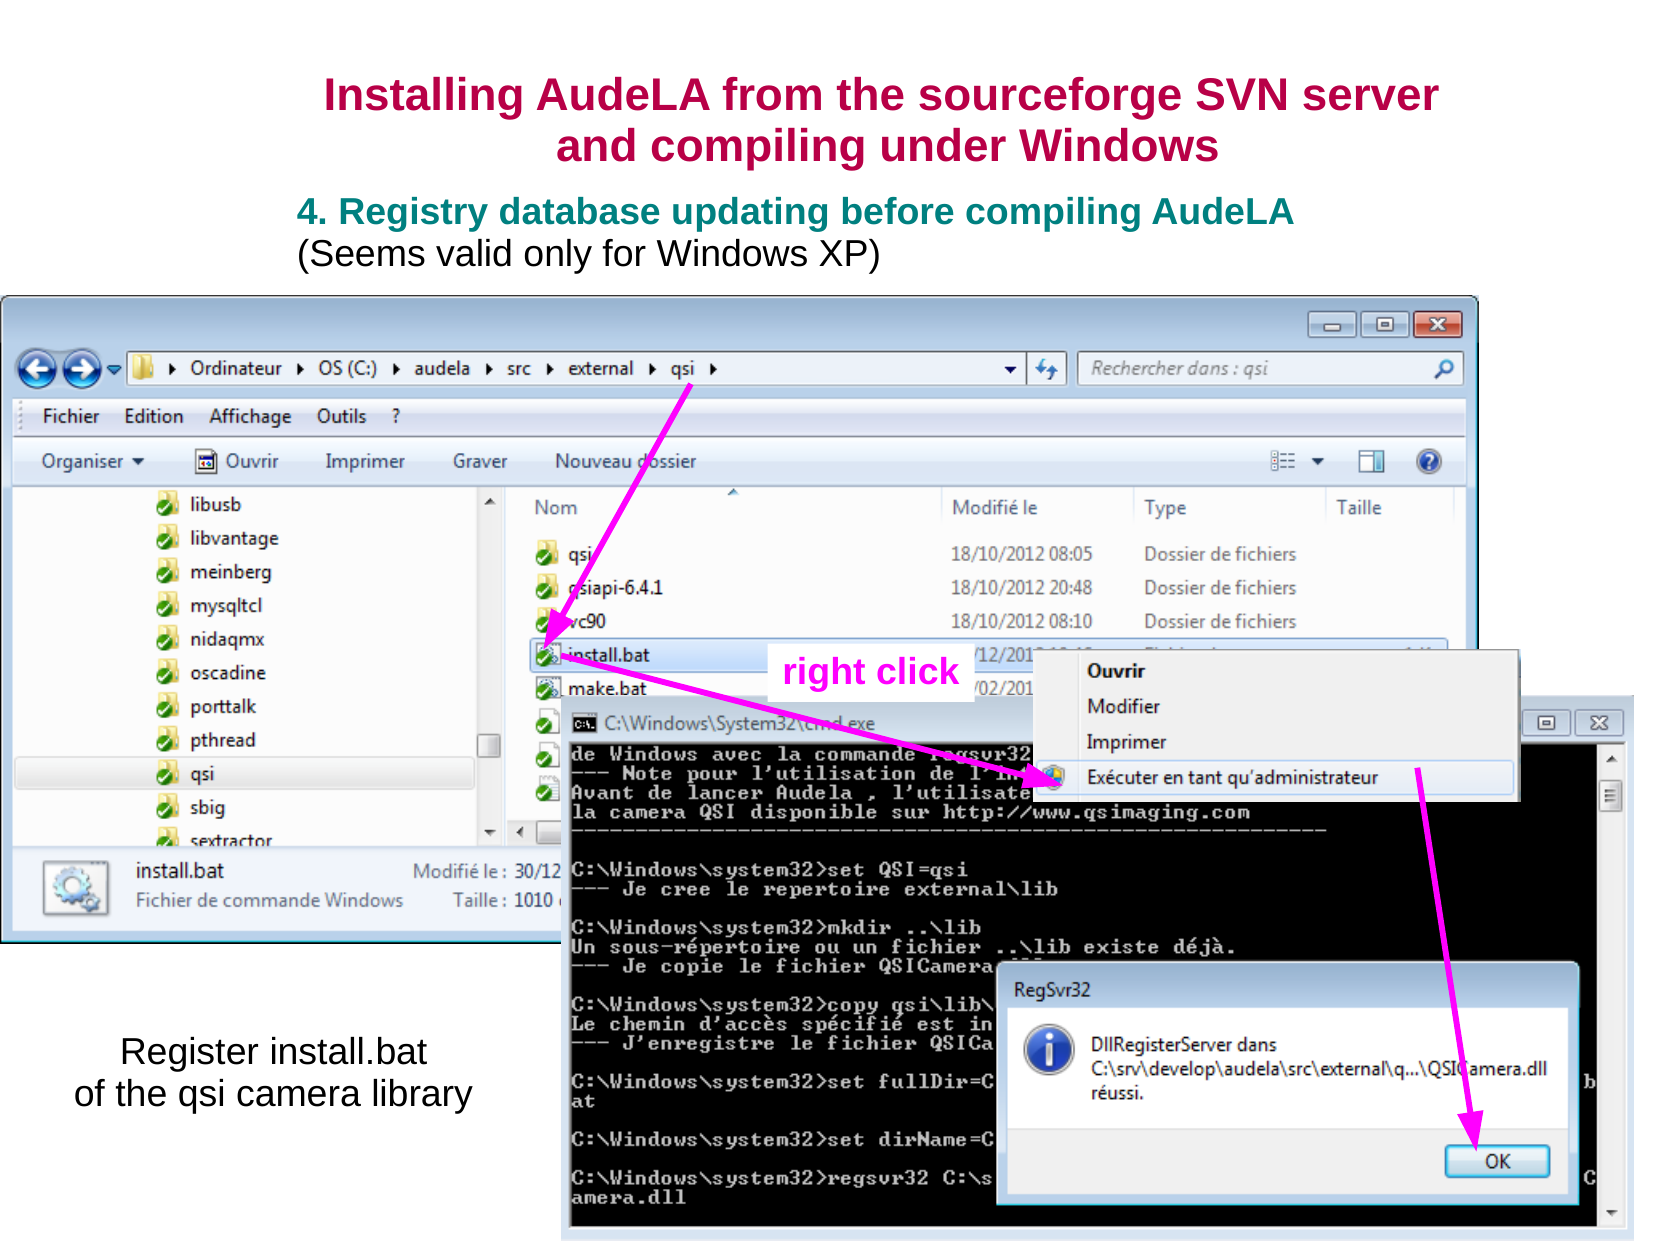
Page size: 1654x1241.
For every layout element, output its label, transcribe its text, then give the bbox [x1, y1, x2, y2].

picture [0, 295, 1634, 1241]
text_box 4. Registry database updating before compiling AudeLA (Seems valid only for Windows XP) [282, 183, 1312, 284]
text_box Installing AudeLA from the sourceforge SVN server and compiling under Windows [308, 61, 1468, 181]
text_box Register install.bat of the qsi camera library [59, 1023, 489, 1123]
text_box right click [767, 643, 975, 702]
